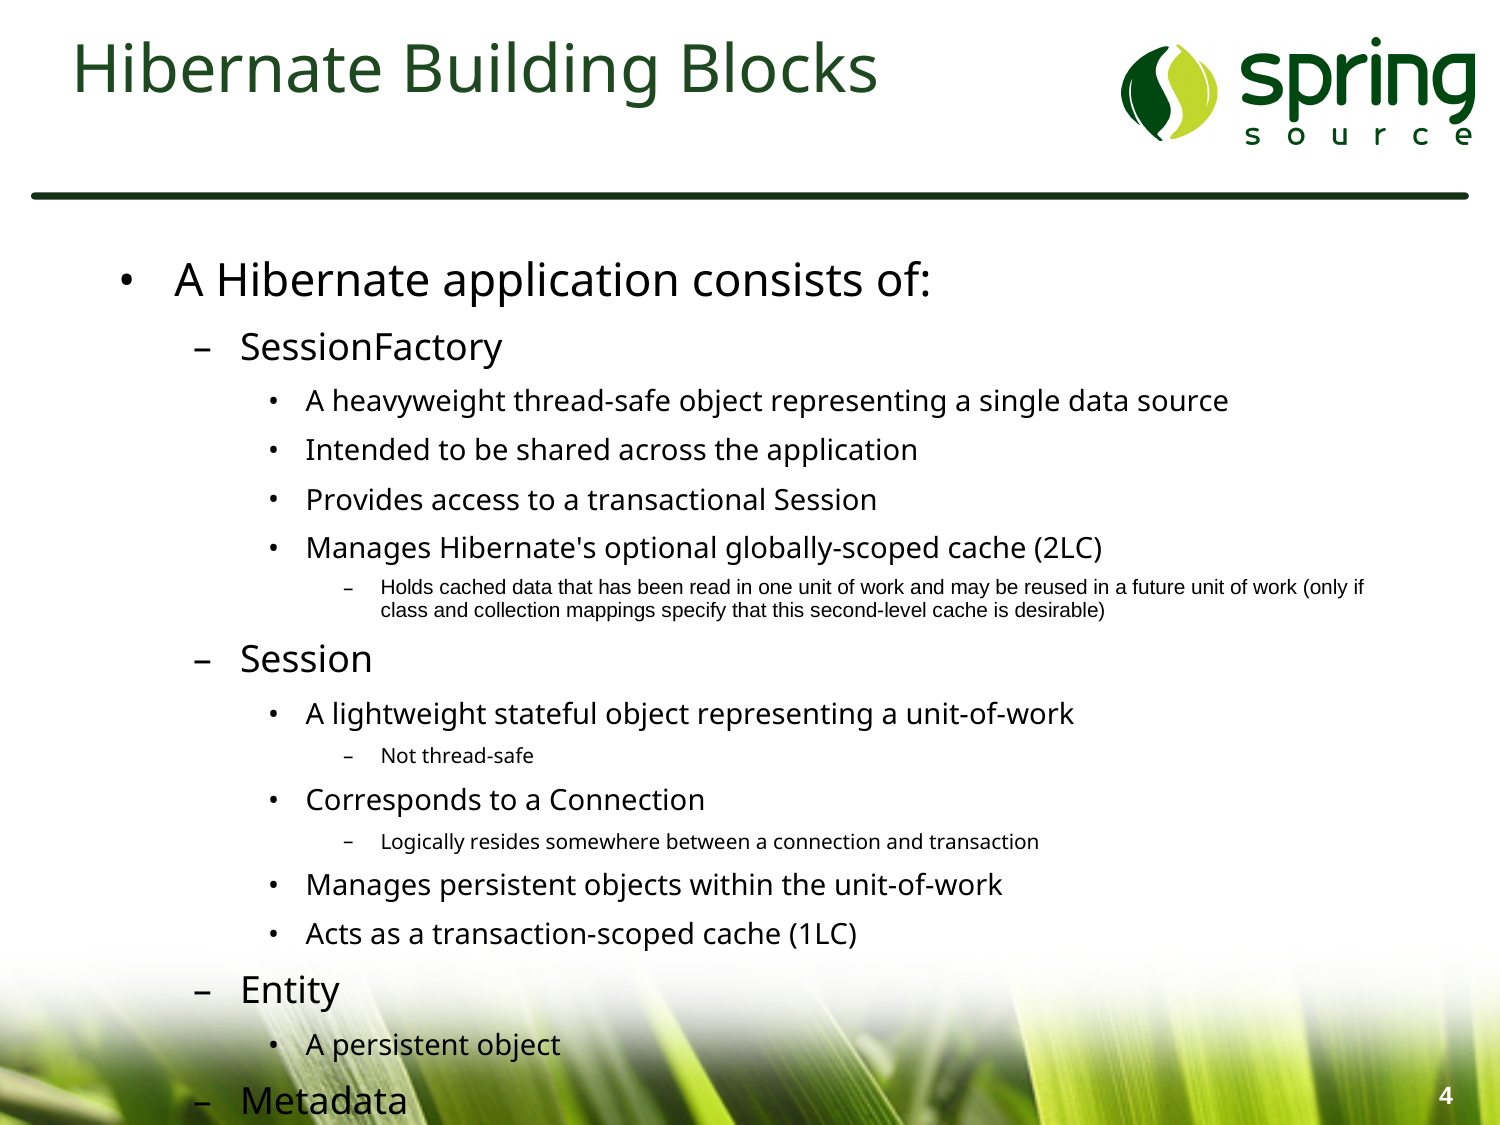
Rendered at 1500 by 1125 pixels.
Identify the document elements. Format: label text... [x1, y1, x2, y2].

picture [1121, 37, 1475, 145]
title Hibernate Building Blocks [56, 13, 1089, 177]
list A Hibernate application consists of: SessionFactory A heavyweight thread-safe object representing a single data source Intended to be shared across the application Provides access to a transactional Session Manages Hibernate's optional globally-scoped cache (2LC) Holds cached data that has been read in one unit of work and may be reused in a future unit of work (only if class and collection mappings specify that this second-level cache is desirable) Session A lightweight stateful object representing a unit-of-work Not thread-safe Corresponds to a Connection Logically resides somewhere between a connection and transaction Manages persistent objects within the unit-of-work Acts as a transaction-scoped cache (1LC) Entity A persistent object Metadata XML or Annotation based [103, 239, 1394, 1105]
picture [335, 1105, 346, 1112]
picture [313, 1105, 323, 1112]
picture [392, 1105, 402, 1112]
picture [357, 1105, 367, 1112]
picture [0, 944, 1500, 1125]
